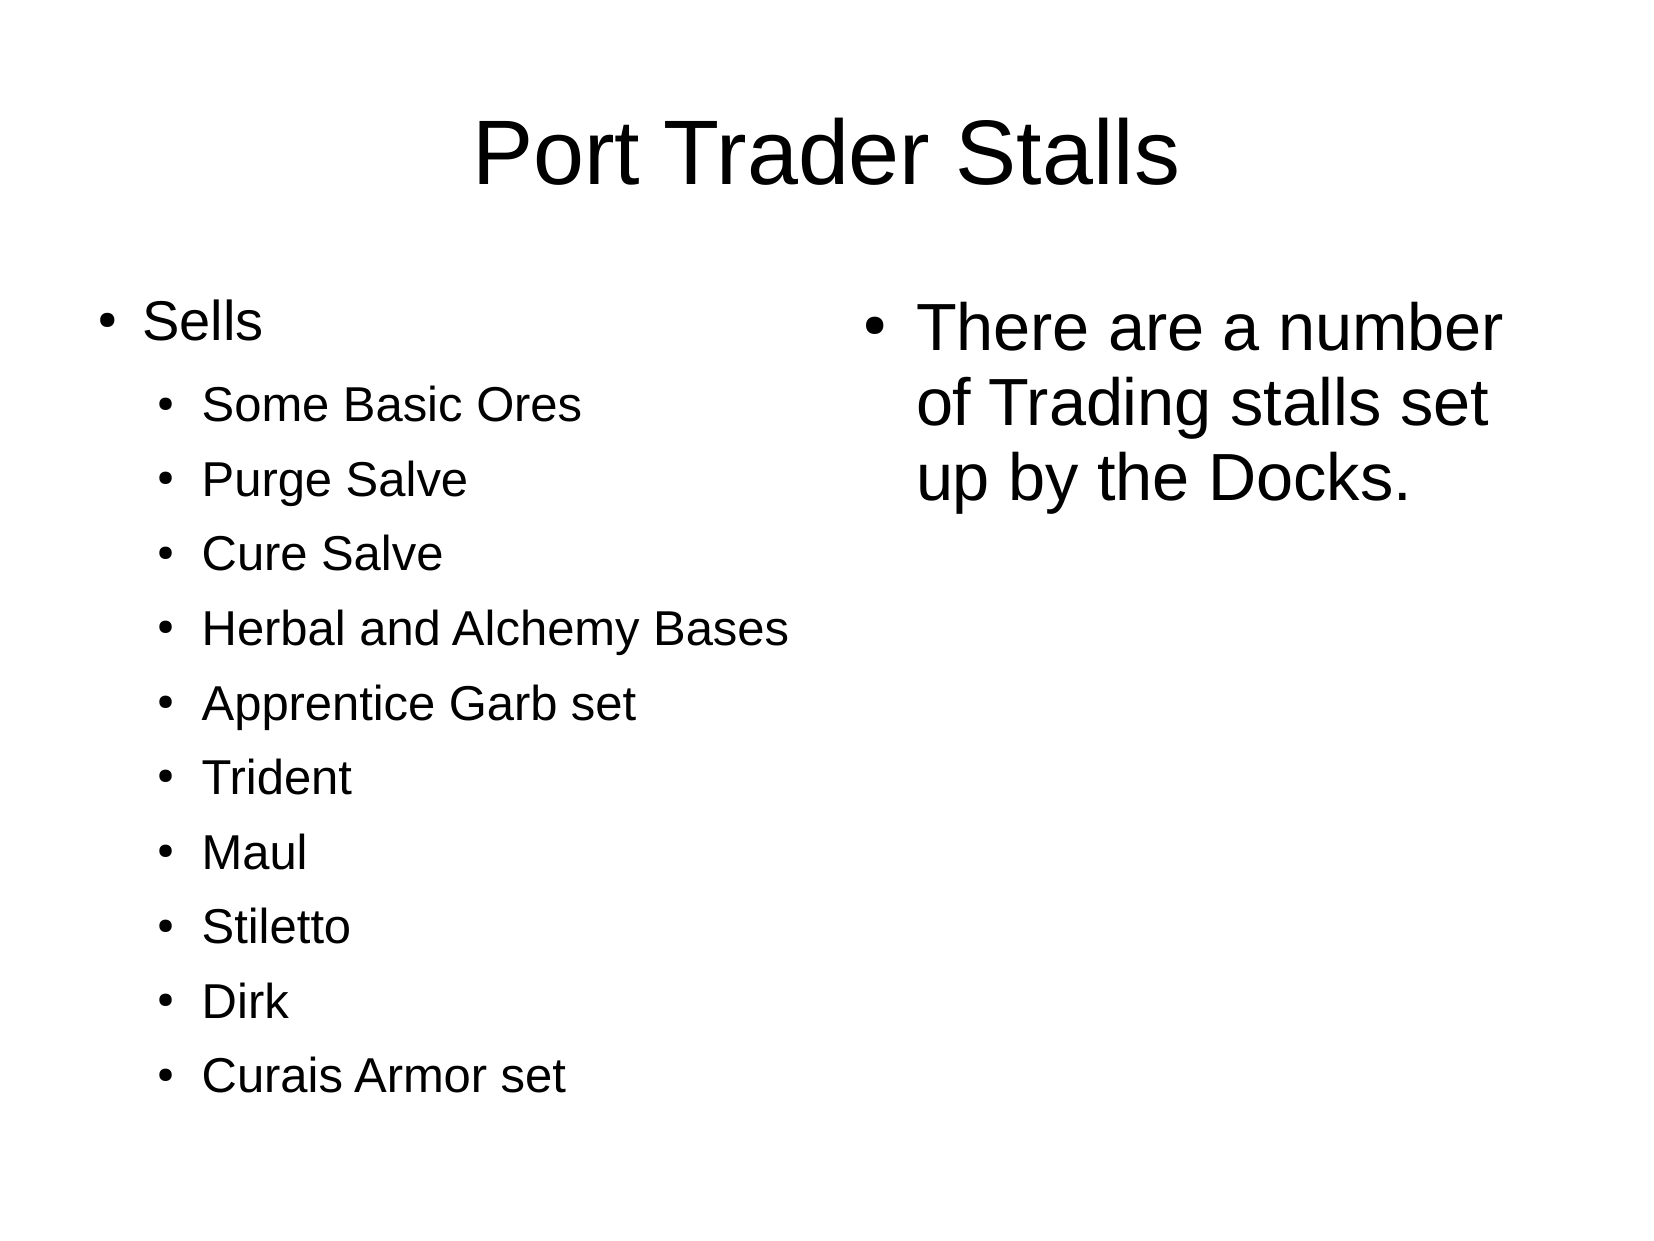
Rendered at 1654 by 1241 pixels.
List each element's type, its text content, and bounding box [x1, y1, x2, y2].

list There are a number of Trading stalls set up by the Docks. [845, 290, 1572, 1109]
title Port Trader Stalls [82, 56, 1571, 250]
list Sells Some Basic Ores Purge Salve Cure Salve Herbal and Alchemy Bases Apprentice Garb set Trident Maul Stiletto Dirk Curais Armor set [82, 290, 809, 1109]
